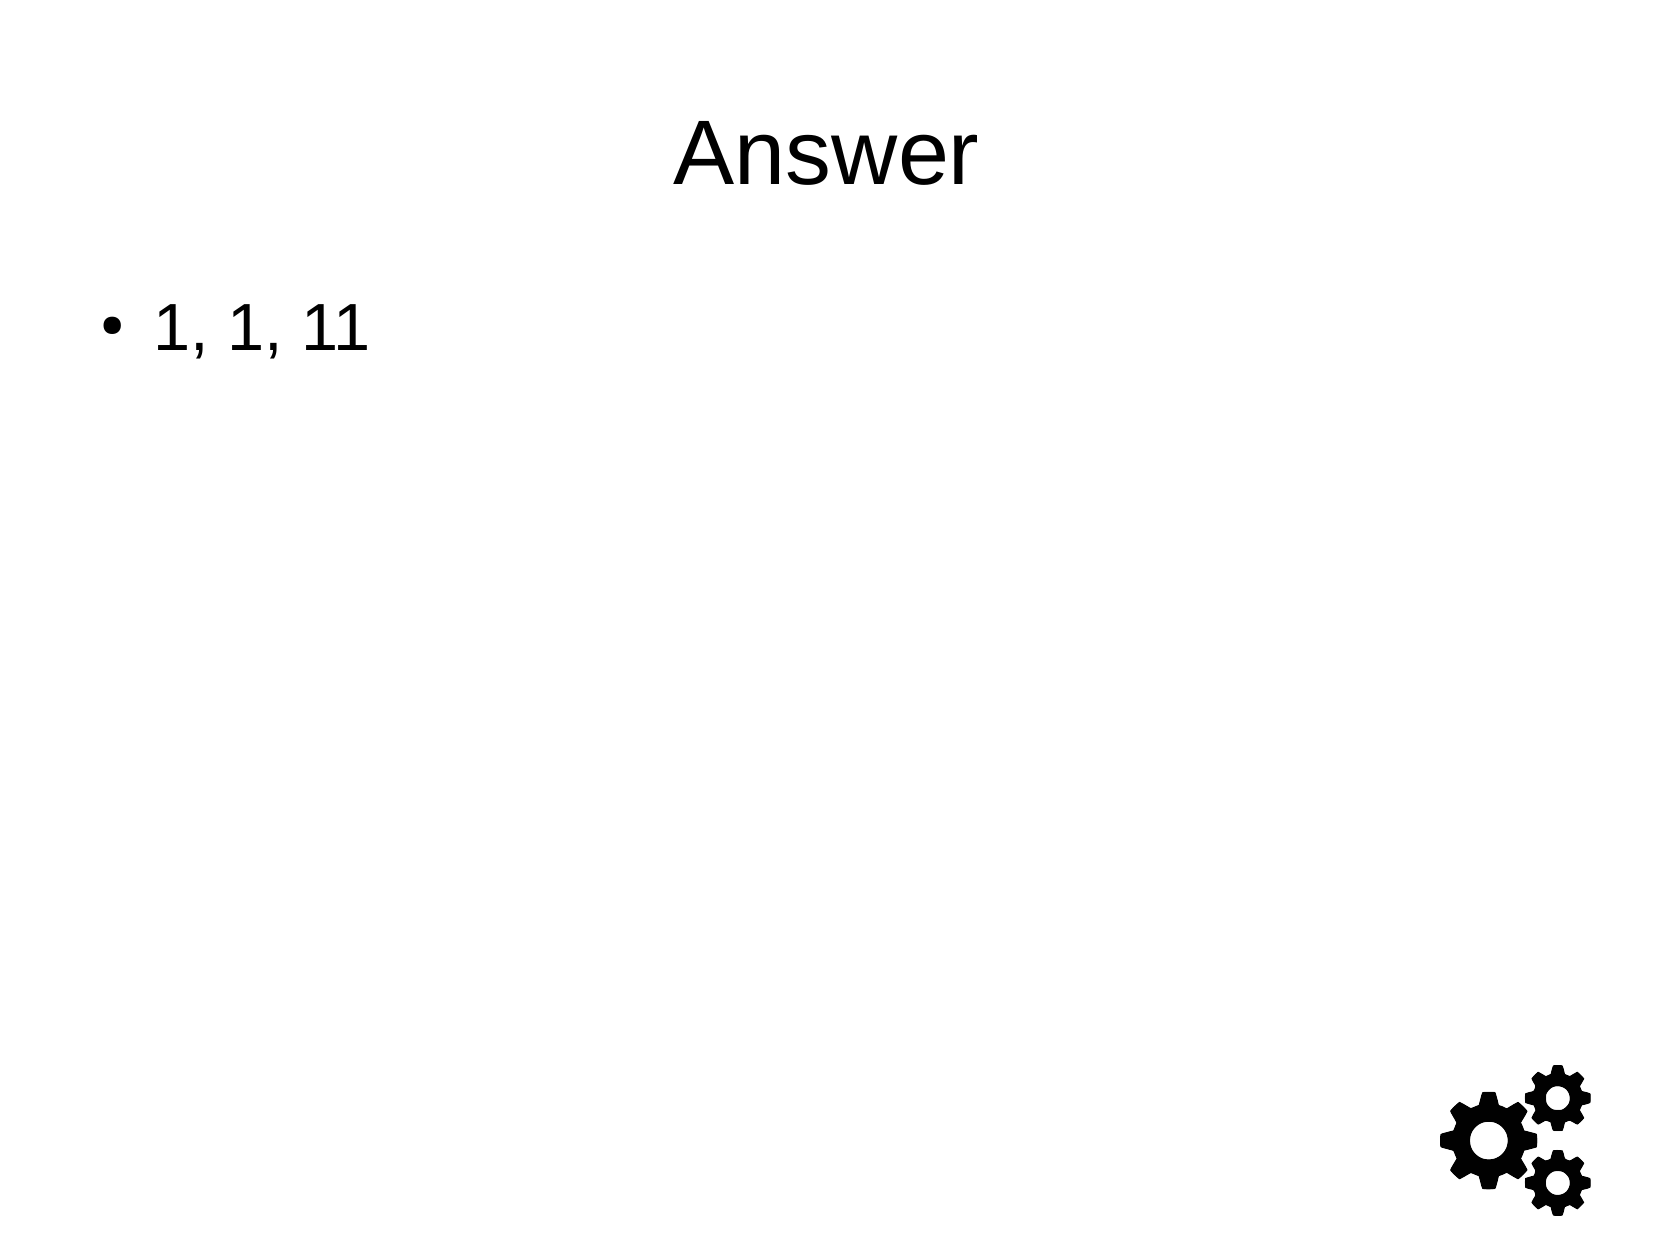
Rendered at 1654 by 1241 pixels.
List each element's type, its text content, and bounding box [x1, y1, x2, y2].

picture [1440, 1065, 1591, 1216]
list 1, 1, 11 [82, 290, 1571, 1010]
title Answer [82, 49, 1571, 257]
